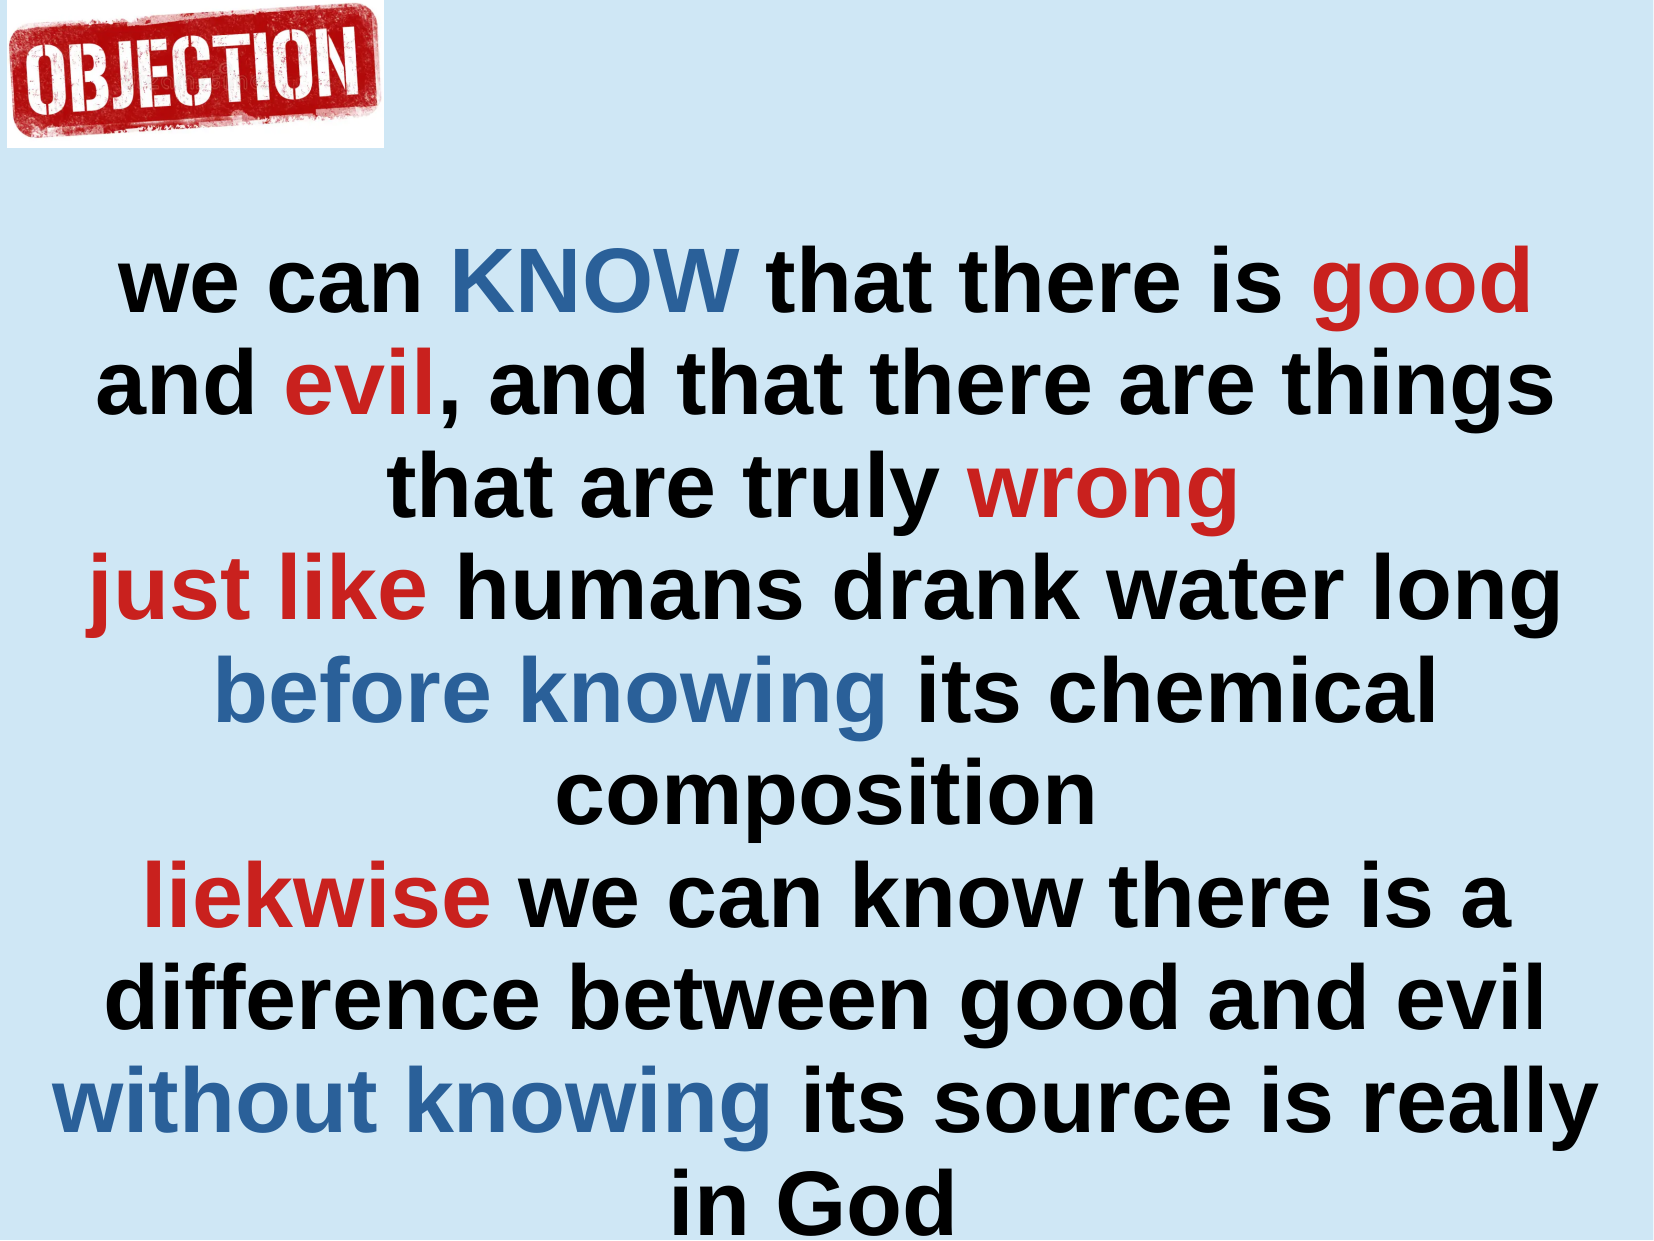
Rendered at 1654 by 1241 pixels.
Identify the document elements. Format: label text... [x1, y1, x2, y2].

picture [7, 0, 384, 148]
title we can KNOW that there is good and evil, and that there are things that are truly wrong just like humans drank water long before knowing its chemical composition liekwise we can know there is a difference between good and evil without knowing its source is really in God [29, 126, 1625, 1241]
